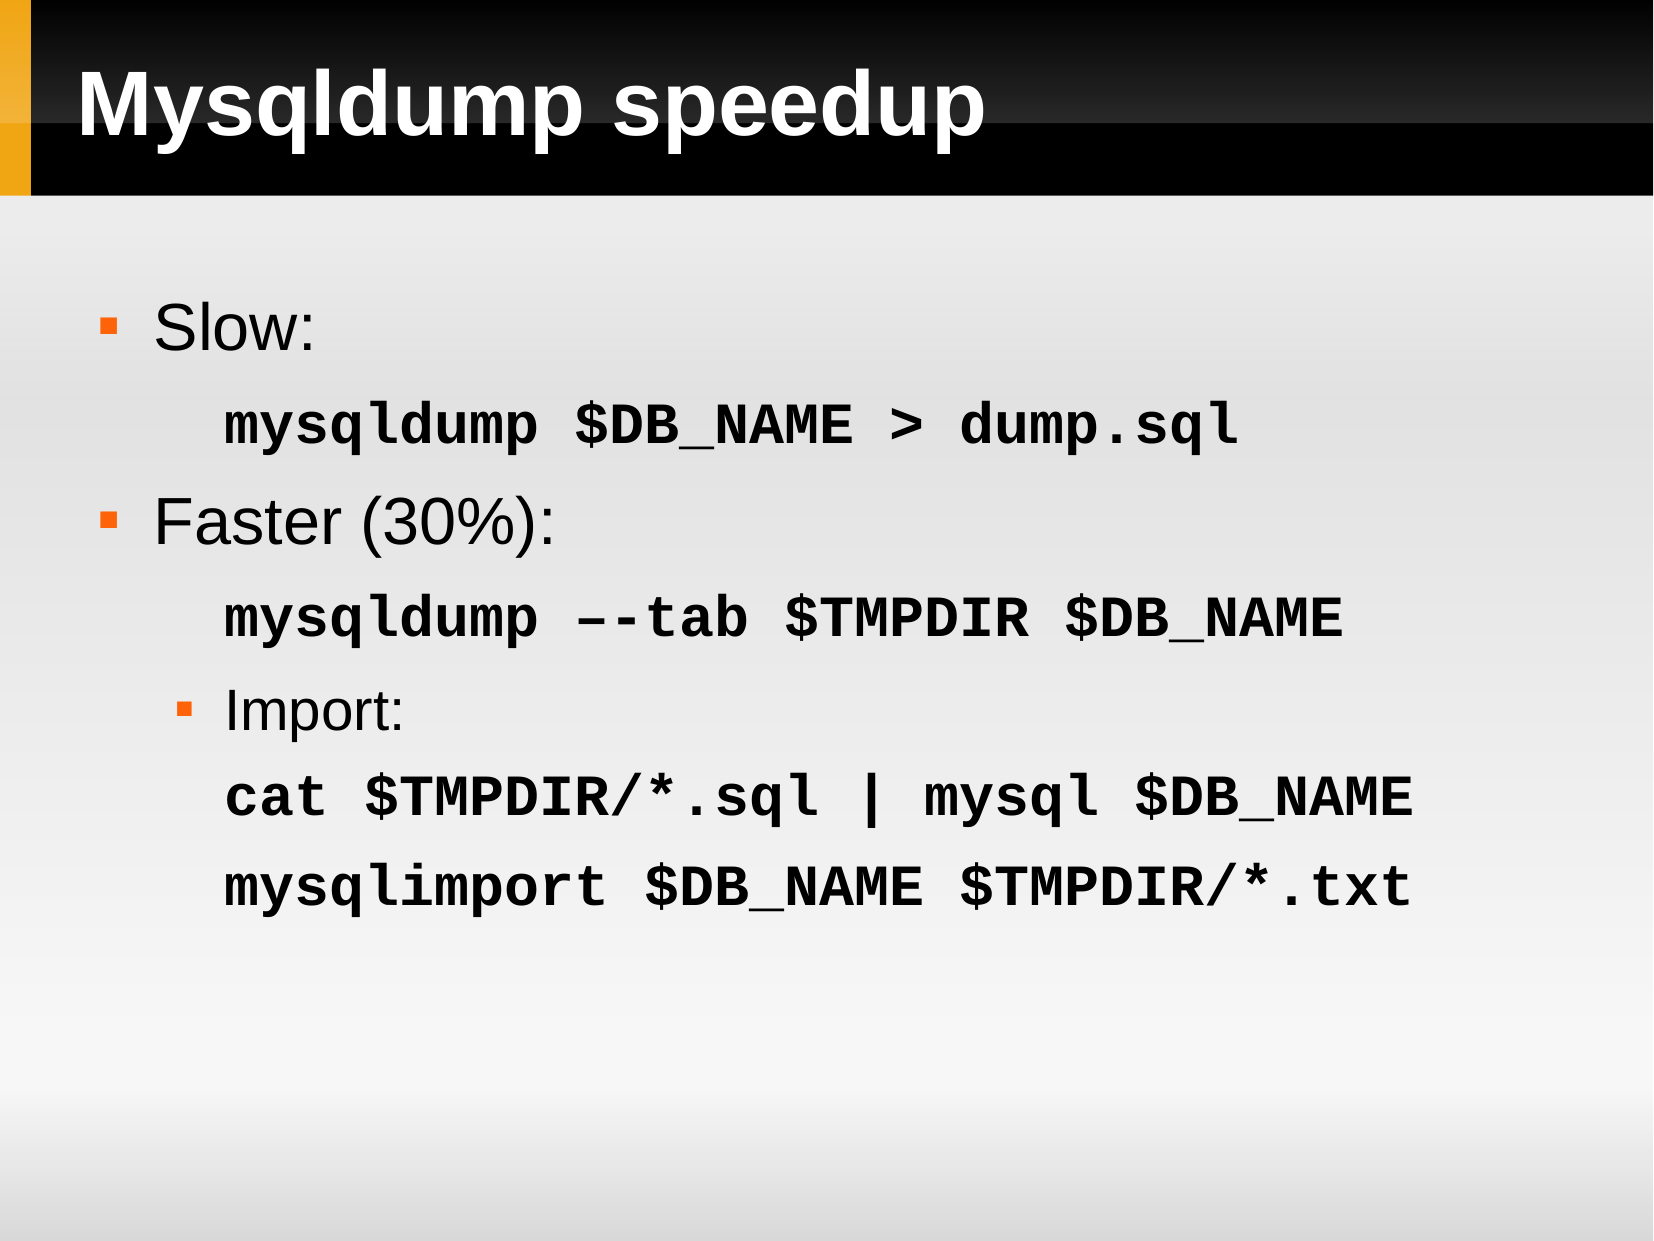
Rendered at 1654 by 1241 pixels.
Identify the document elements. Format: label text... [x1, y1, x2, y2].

title Mysqldump speedup [76, 7, 1565, 200]
list Slow: mysqldump $DB_NAME > dump.sql Faster (30%): mysqldump –-tab $TMPDIR $DB_NAME Import: cat $TMPDIR/*.sql | mysql $DB_NAME mysqlimport $DB_NAME $TMPDIR/*.txt [82, 290, 1571, 1095]
picture [0, 0, 1654, 1241]
